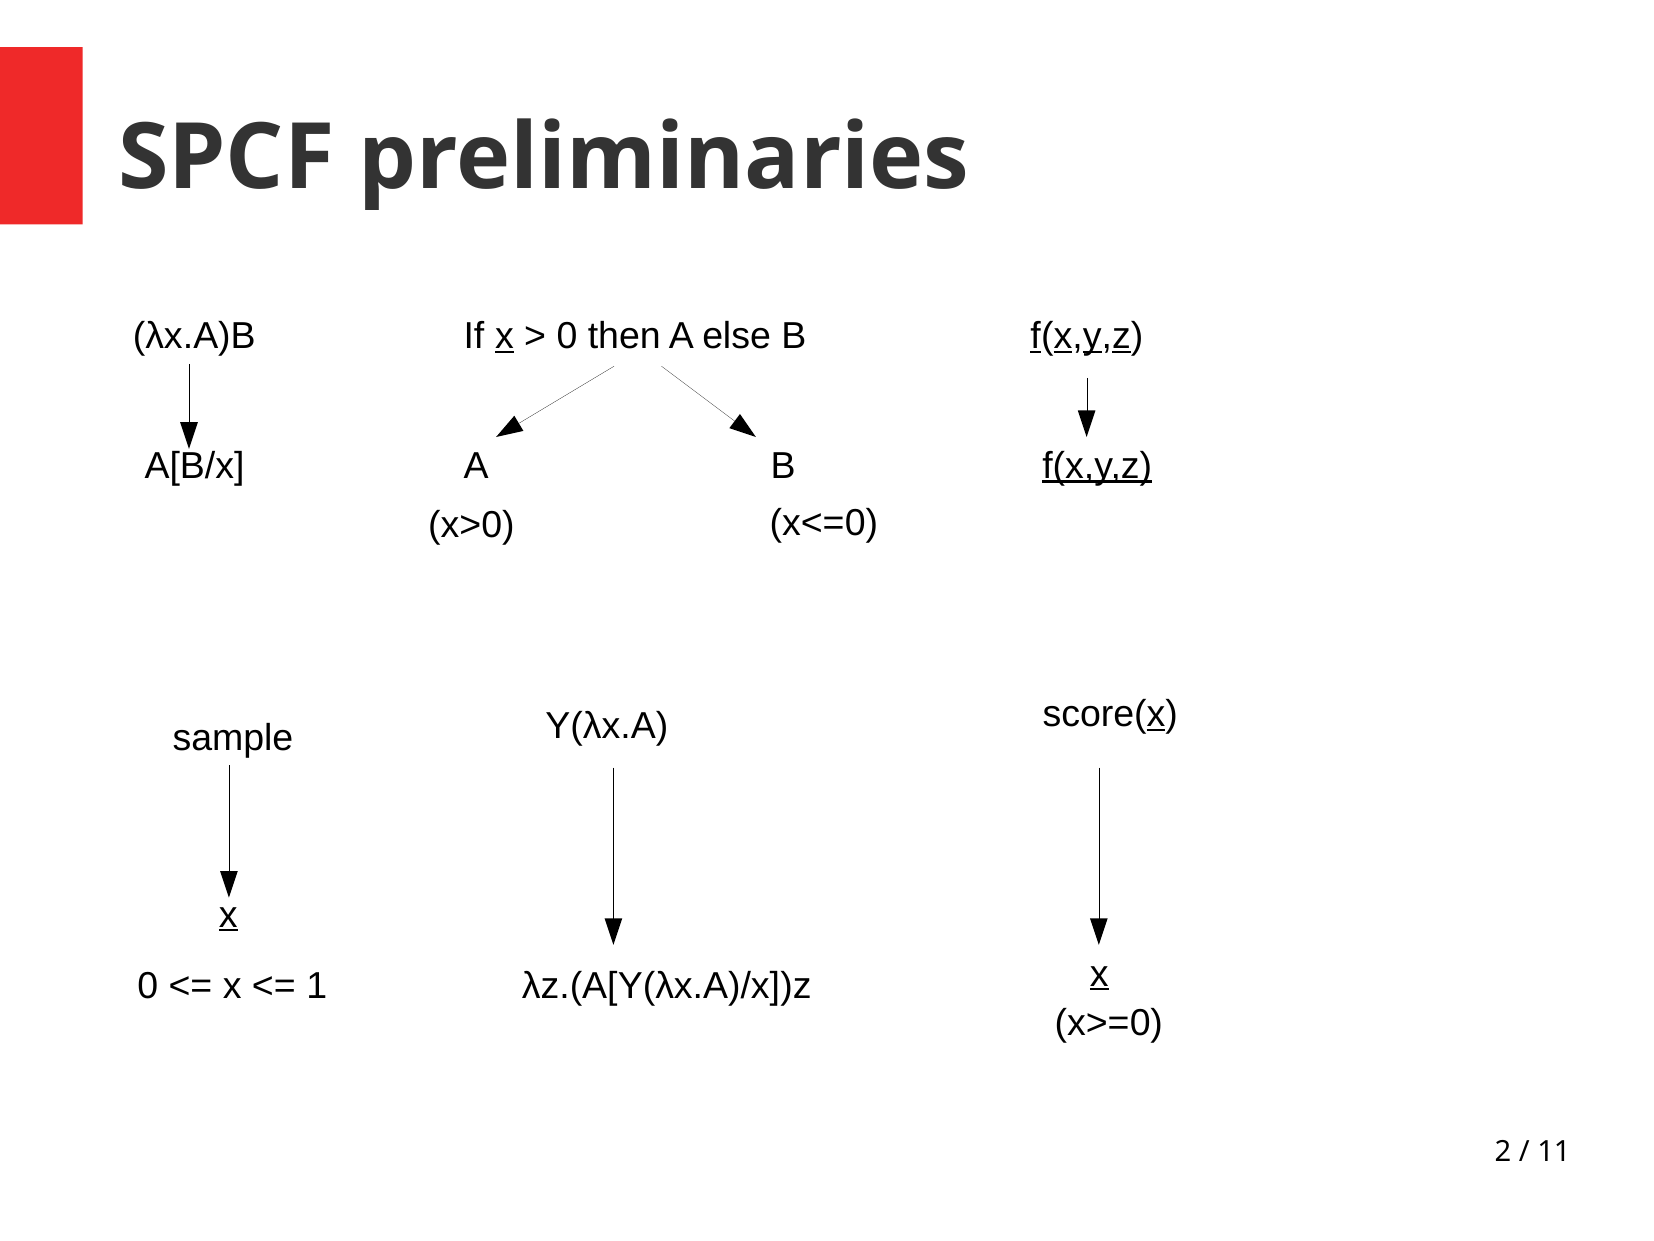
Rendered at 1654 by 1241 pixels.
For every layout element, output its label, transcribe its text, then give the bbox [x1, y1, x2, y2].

text_box Y(λx.A) [530, 696, 684, 754]
title SPCF preliminaries [118, 49, 1571, 257]
text_box score(x) [1027, 685, 1193, 742]
text_box λz.(A[Y(λx.A)/x])z [507, 956, 827, 1014]
text_box (x>0) [413, 496, 530, 553]
text_box A [448, 437, 520, 494]
text_box B [755, 437, 804, 493]
text_box (x<=0) [754, 493, 893, 551]
text_box (λx.A)B [118, 307, 272, 364]
text_box x [204, 885, 253, 943]
text_box 0 <= x <= 1 [122, 956, 343, 1014]
text_box f(x,y,z) [1027, 437, 1168, 494]
text_box f(x,y,z) [1015, 307, 1159, 364]
text_box A[B/x] [129, 437, 308, 494]
text_box sample [158, 708, 309, 766]
text_box x [1075, 944, 1124, 994]
text_box If x > 0 then A else B [448, 307, 827, 367]
text_box (x>=0) [1039, 994, 1178, 1052]
